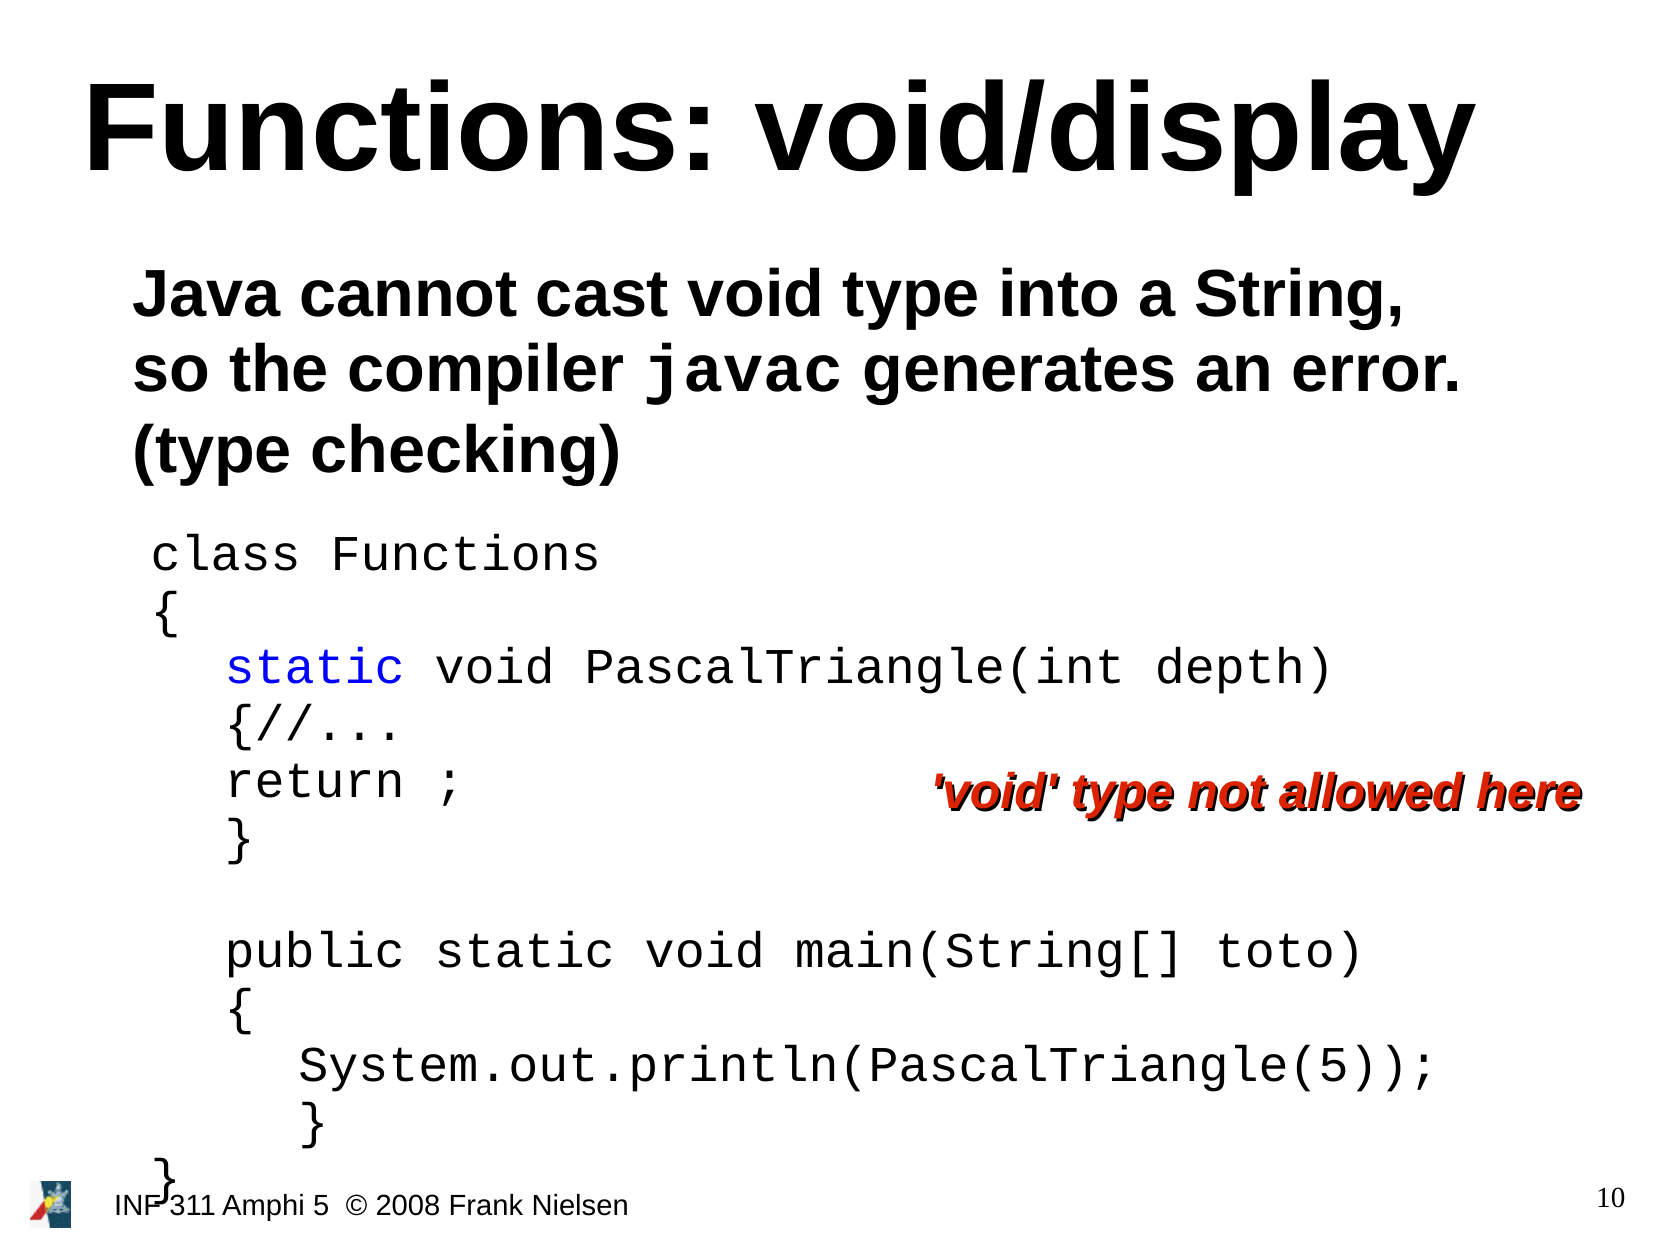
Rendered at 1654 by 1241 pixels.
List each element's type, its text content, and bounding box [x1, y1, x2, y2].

text_box 'void' type not allowed here [915, 756, 1597, 829]
text_box class Functions { static void PascalTriangle(int depth) {//... return ; } public static void main(String[] toto) { System.out.println(PascalTriangle(5)); } } [135, 521, 1454, 1182]
text_box Functions: void/display [67, 49, 1493, 205]
text_box Java cannot cast void type into a String, so the compiler javac generates an error. (type checking) [118, 249, 1478, 494]
picture [29, 1181, 71, 1228]
